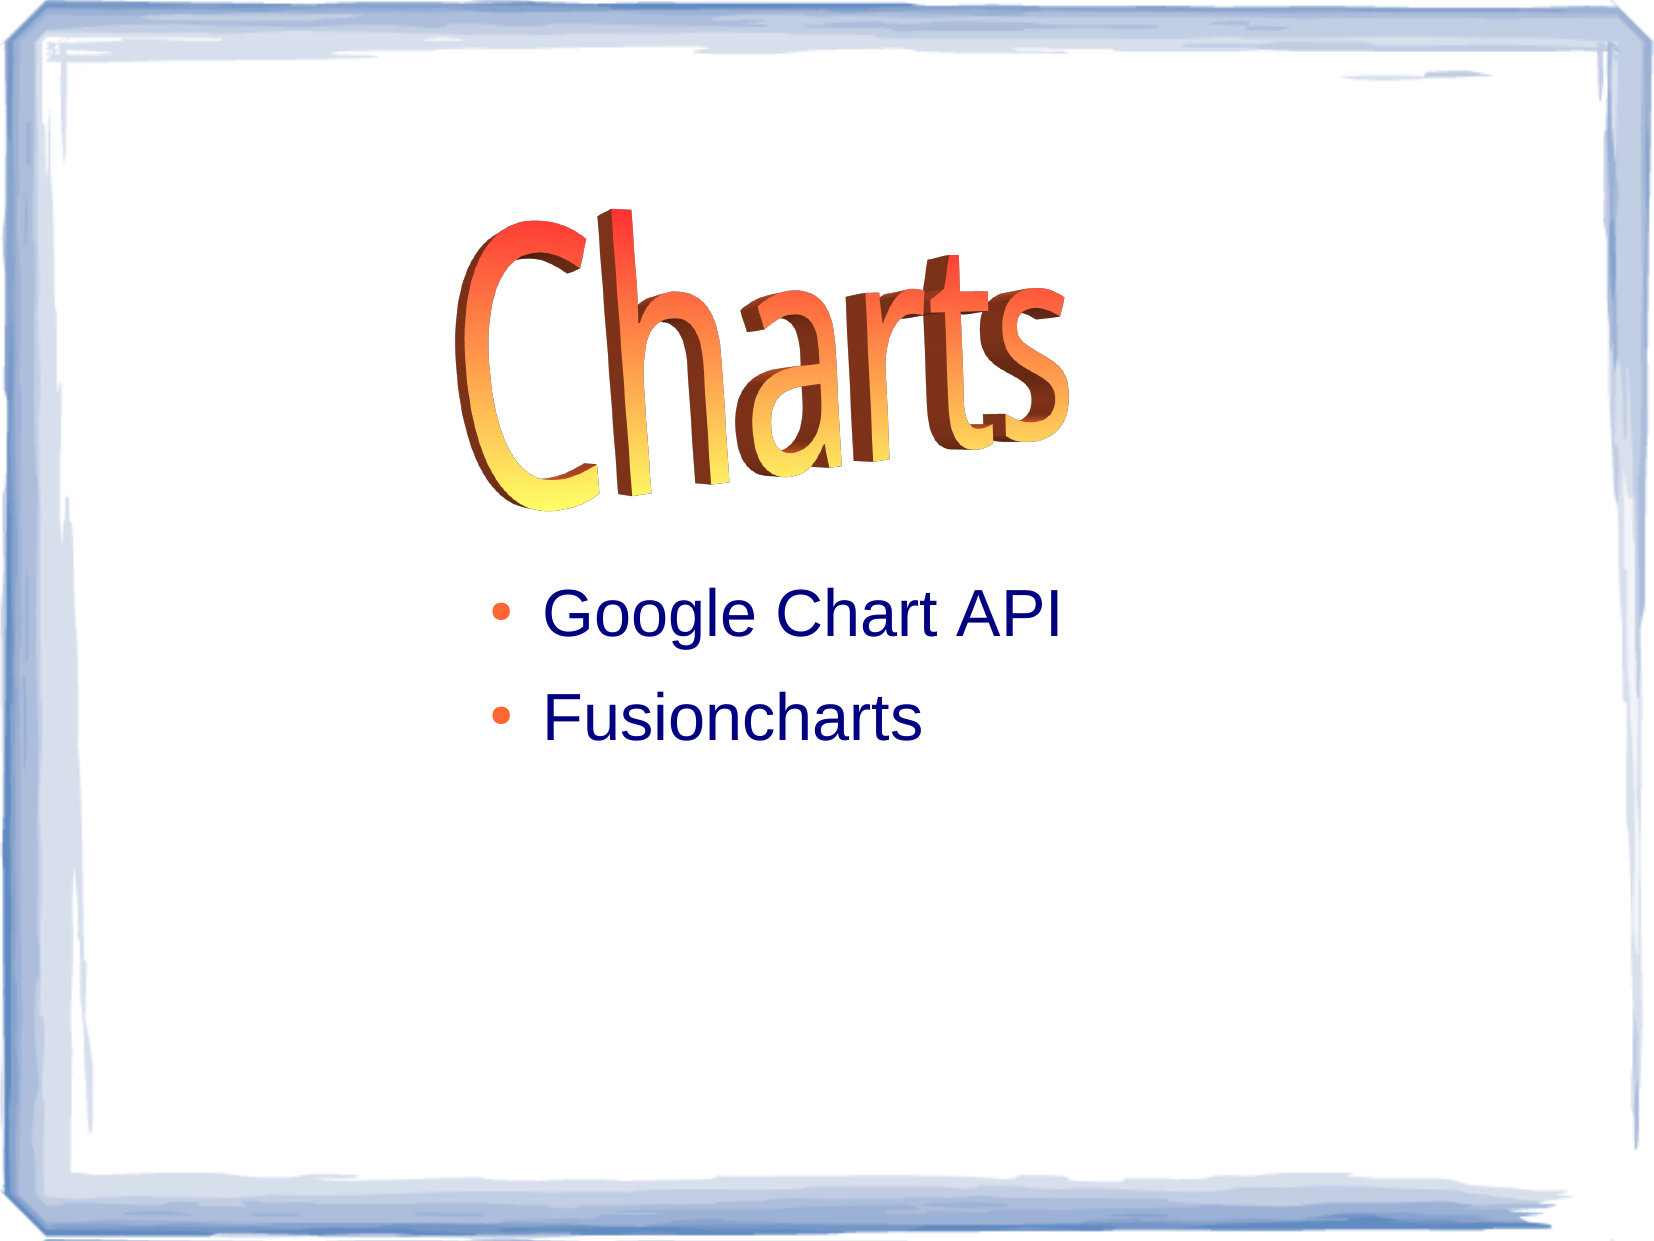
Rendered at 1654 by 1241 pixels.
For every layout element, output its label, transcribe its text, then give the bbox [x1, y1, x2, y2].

list Google Chart API Fusioncharts [471, 575, 1127, 1089]
picture [0, 0, 1654, 1241]
